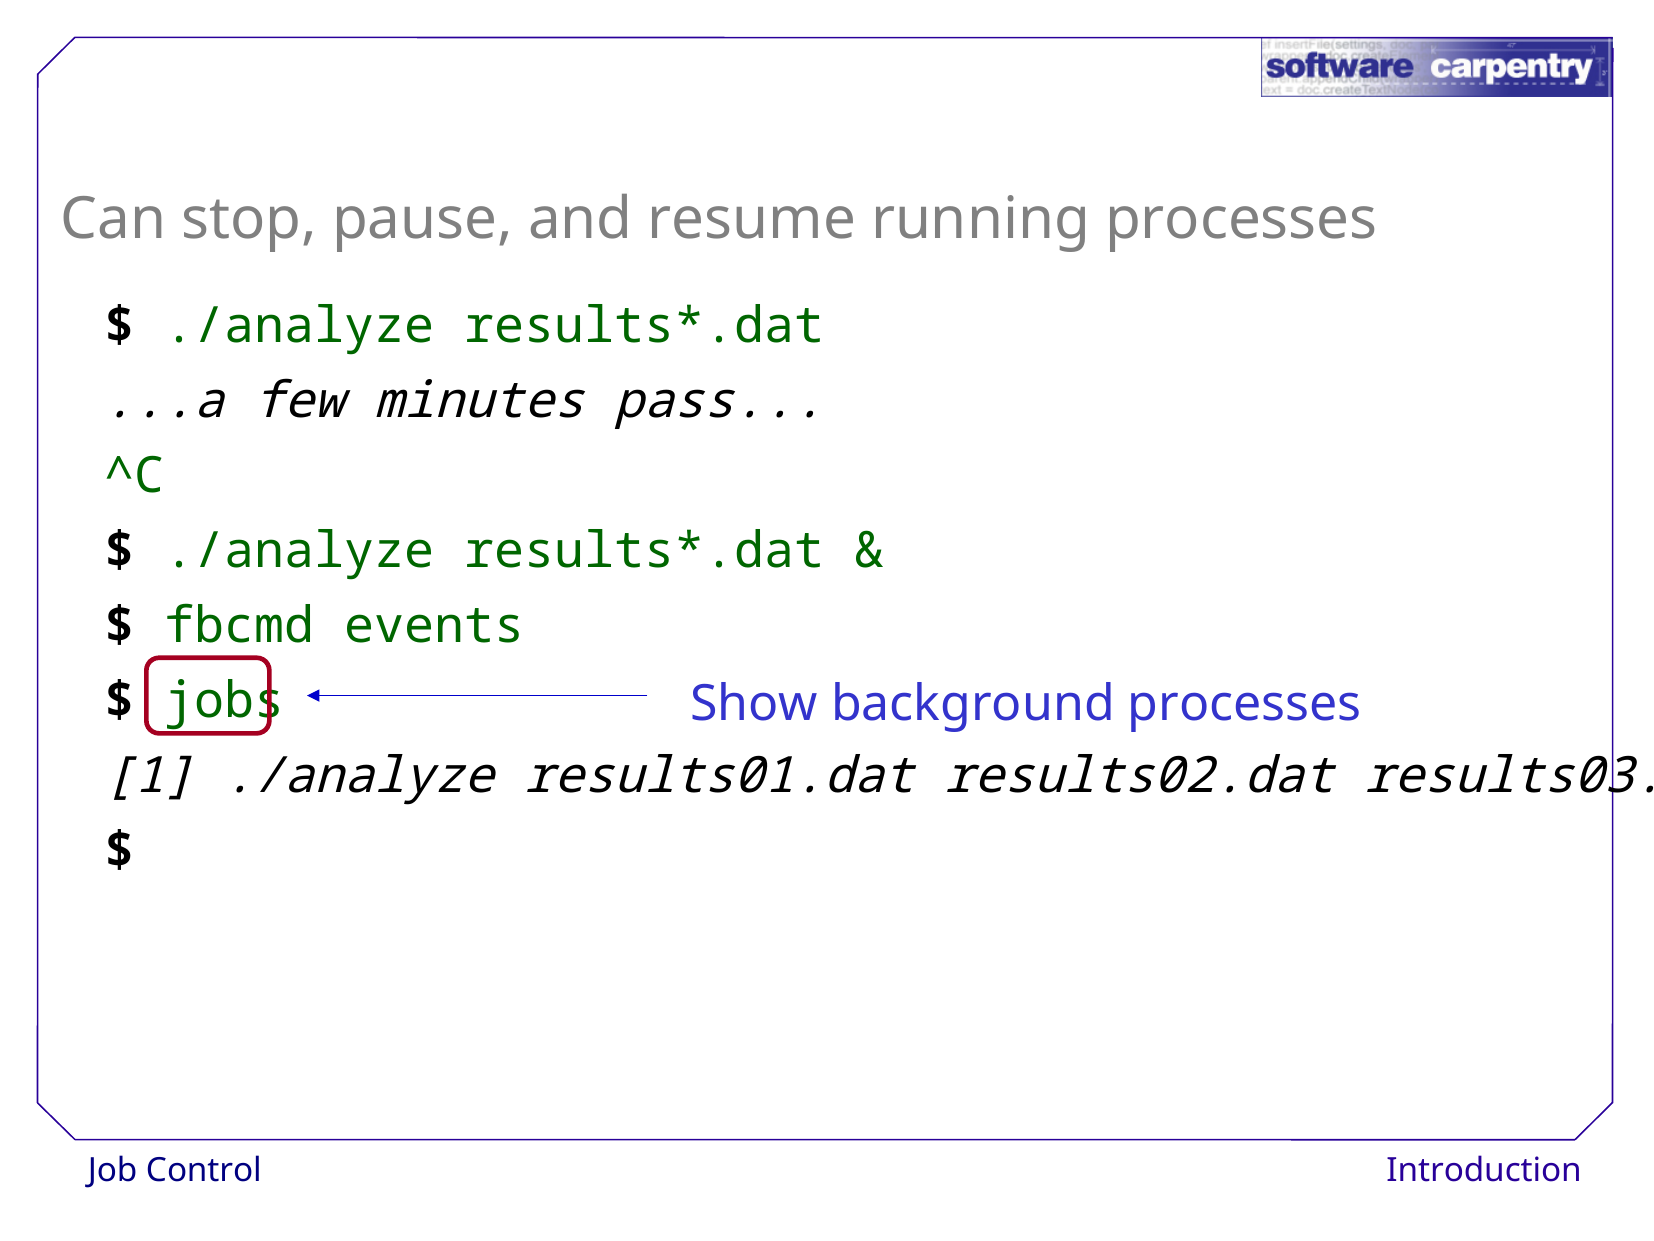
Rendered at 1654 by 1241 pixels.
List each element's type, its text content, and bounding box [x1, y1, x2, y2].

picture [1261, 39, 1613, 97]
text_box $ ./analyze results*.dat ...a few minutes pass... ^C $ ./analyze results*.dat & $ fbcmd events $ jobs [1] ./analyze results01.dat results02.dat results03.dat $ [89, 270, 1512, 1065]
text_box Show background processes [675, 648, 1357, 753]
text_box Can stop, pause, and resume running processes [45, 138, 1543, 259]
